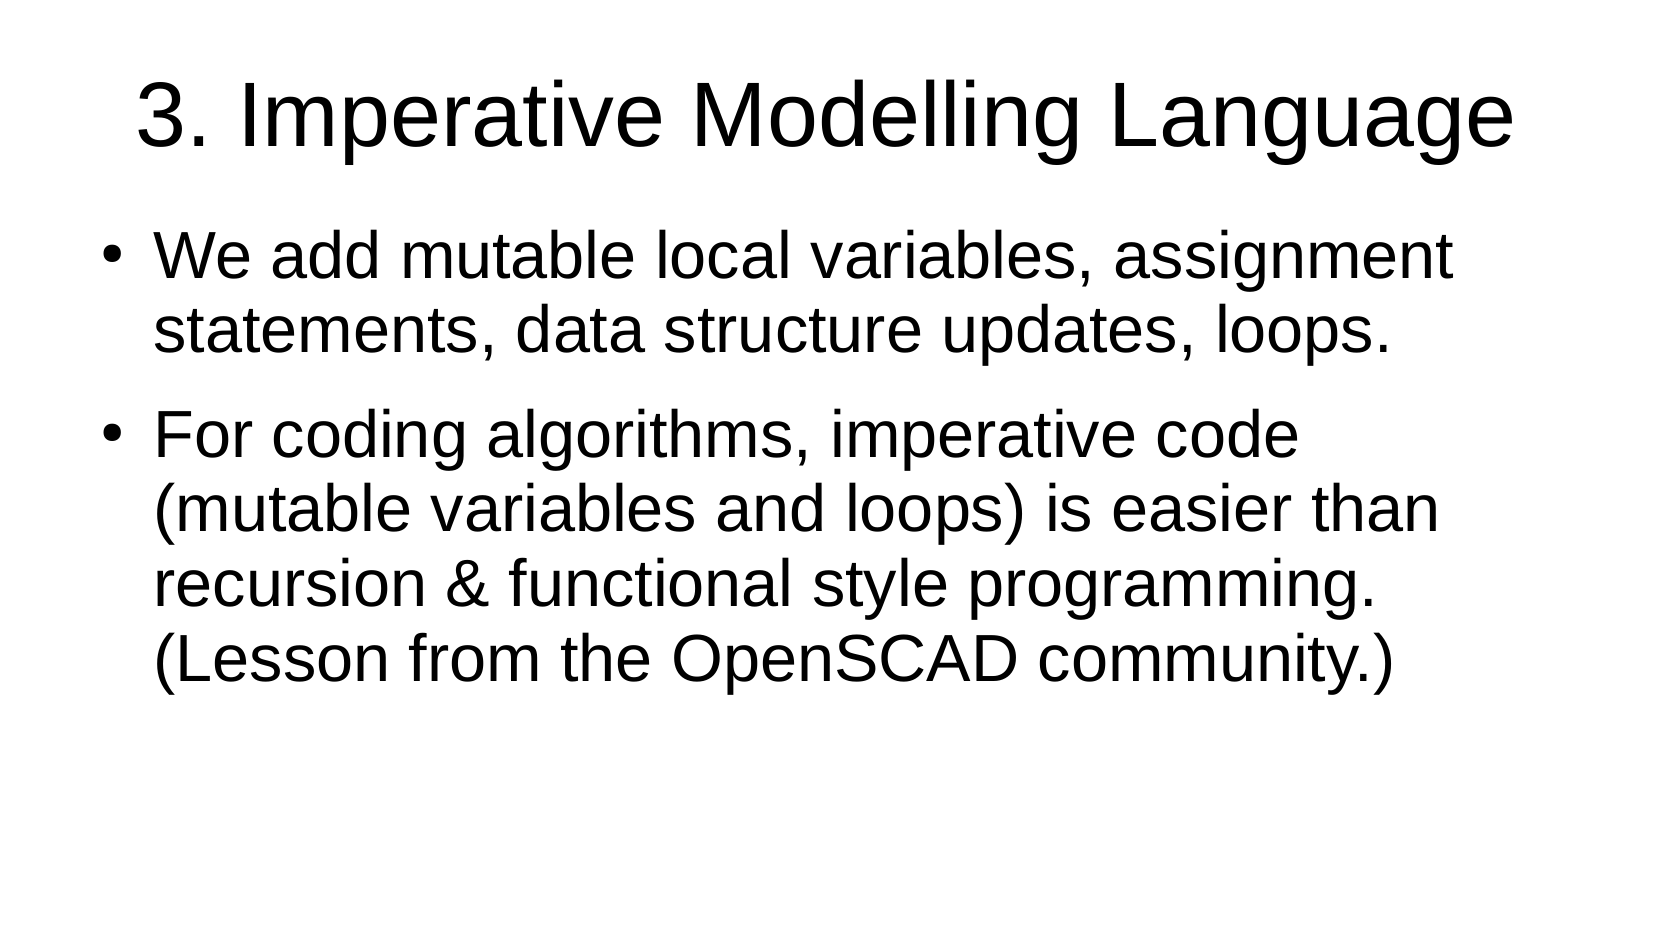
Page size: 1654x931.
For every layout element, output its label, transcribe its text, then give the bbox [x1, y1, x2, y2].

title 3. Imperative Modelling Language [82, 37, 1571, 193]
list We add mutable local variables, assignment statements, data structure updates, loops. For coding algorithms, imperative code (mutable variables and loops) is easier than recursion & functional style programming. (Lesson from the OpenSCAD community.) [82, 217, 1571, 758]
